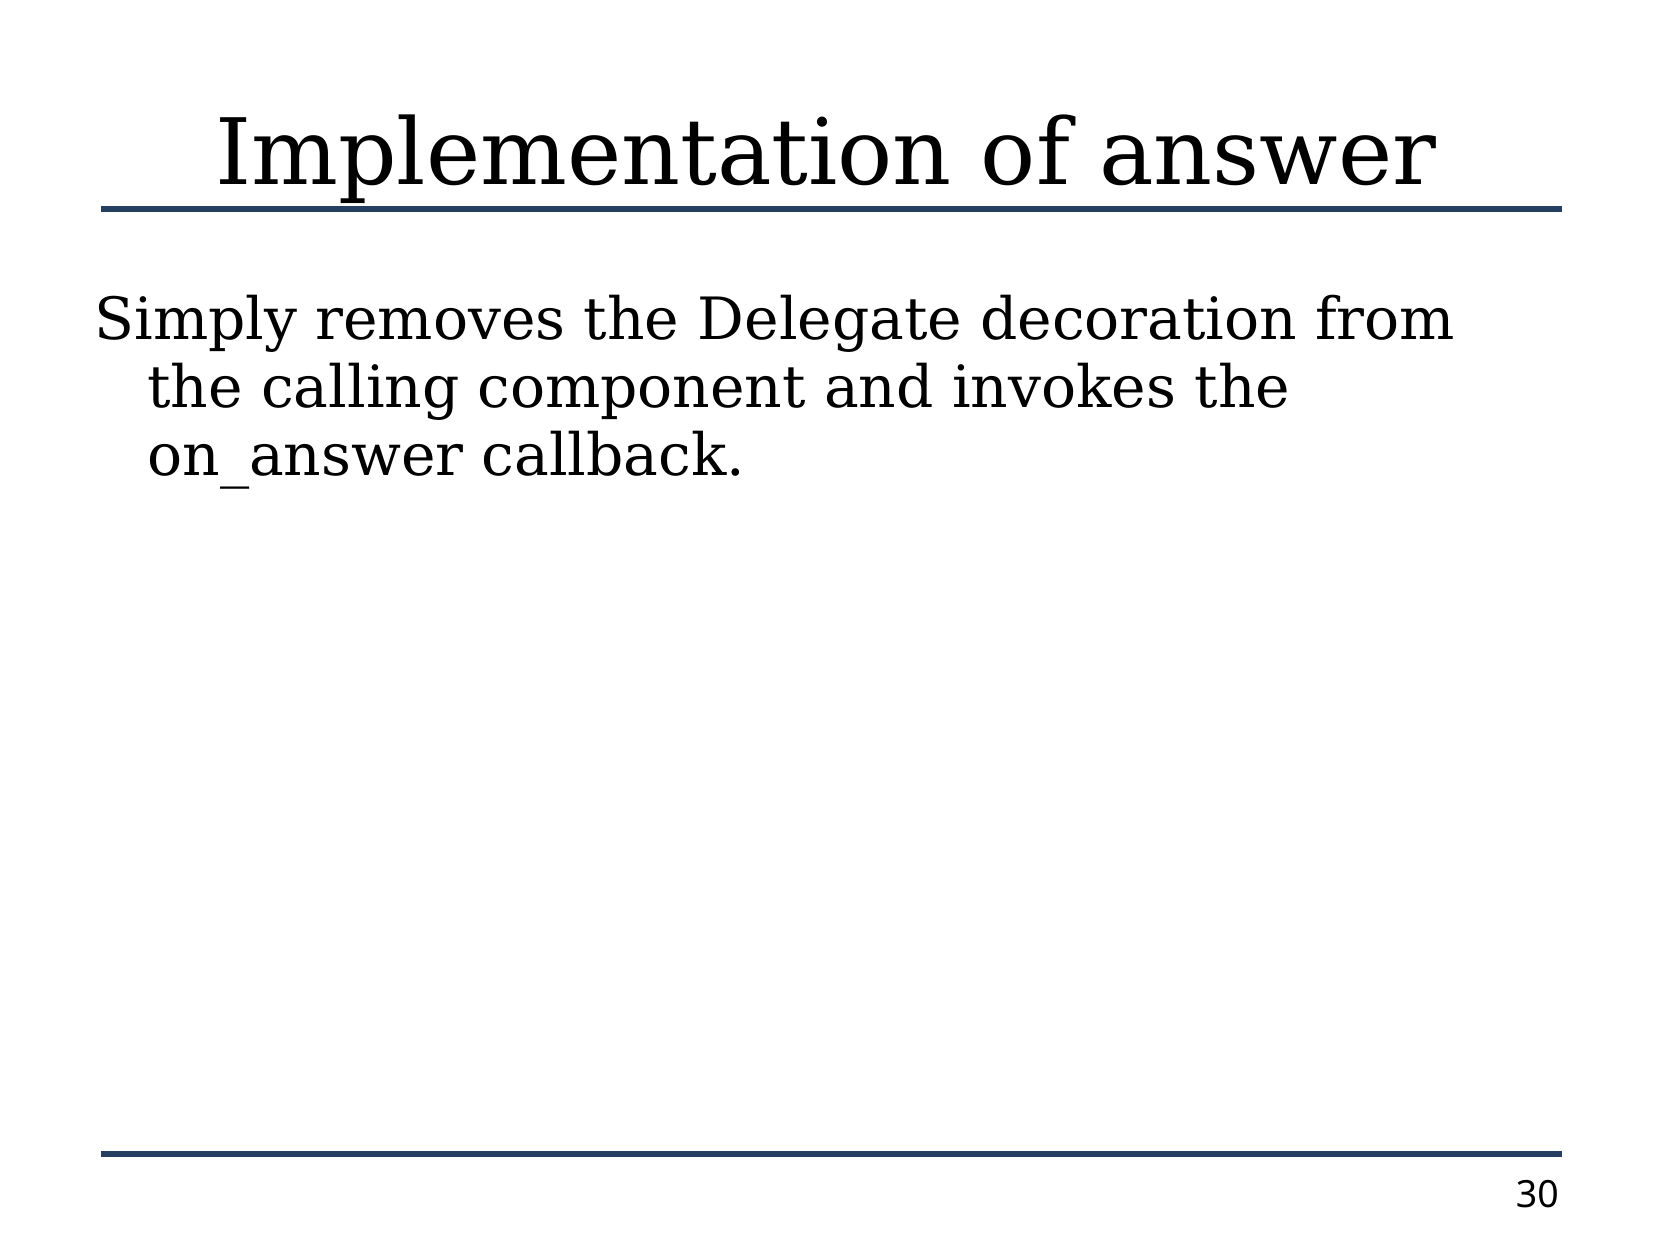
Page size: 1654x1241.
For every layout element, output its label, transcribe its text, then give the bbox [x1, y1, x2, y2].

list Simply removes the Delegate decoration from the calling component and invokes the on_answer callback. [76, 286, 1565, 490]
title Implementation of answer [82, 49, 1571, 257]
